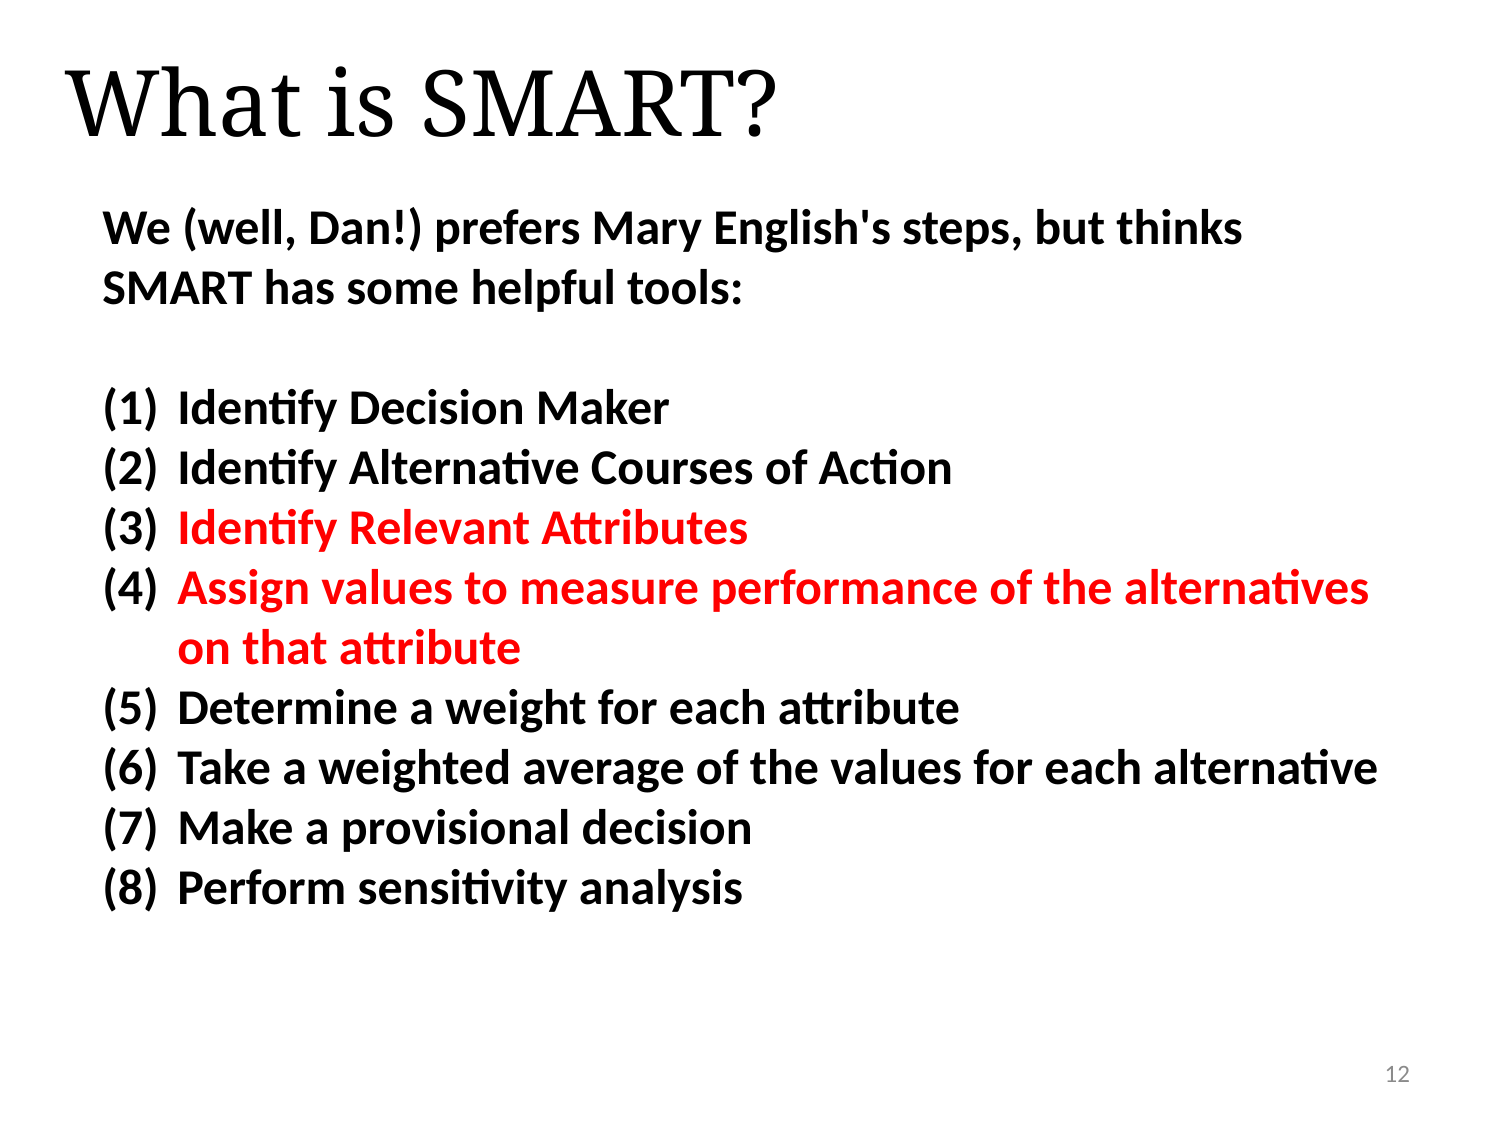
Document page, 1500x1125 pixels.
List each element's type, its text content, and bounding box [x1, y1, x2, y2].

slide_number <number> [1074, 1042, 1425, 1103]
text_box We (well, Dan!) prefers Mary English's steps, but thinks SMART has some helpful tools: Identify Decision Maker Identify Alternative Courses of Action Identify Relevant Attributes Assign values to measure performance of the alternatives on that attribute Determine a weight for each attribute Take a weighted average of the values for each alternative Make a provisional decision Perform sensitivity analysis [87, 187, 1413, 983]
text_box What is SMART? [49, 37, 1110, 163]
